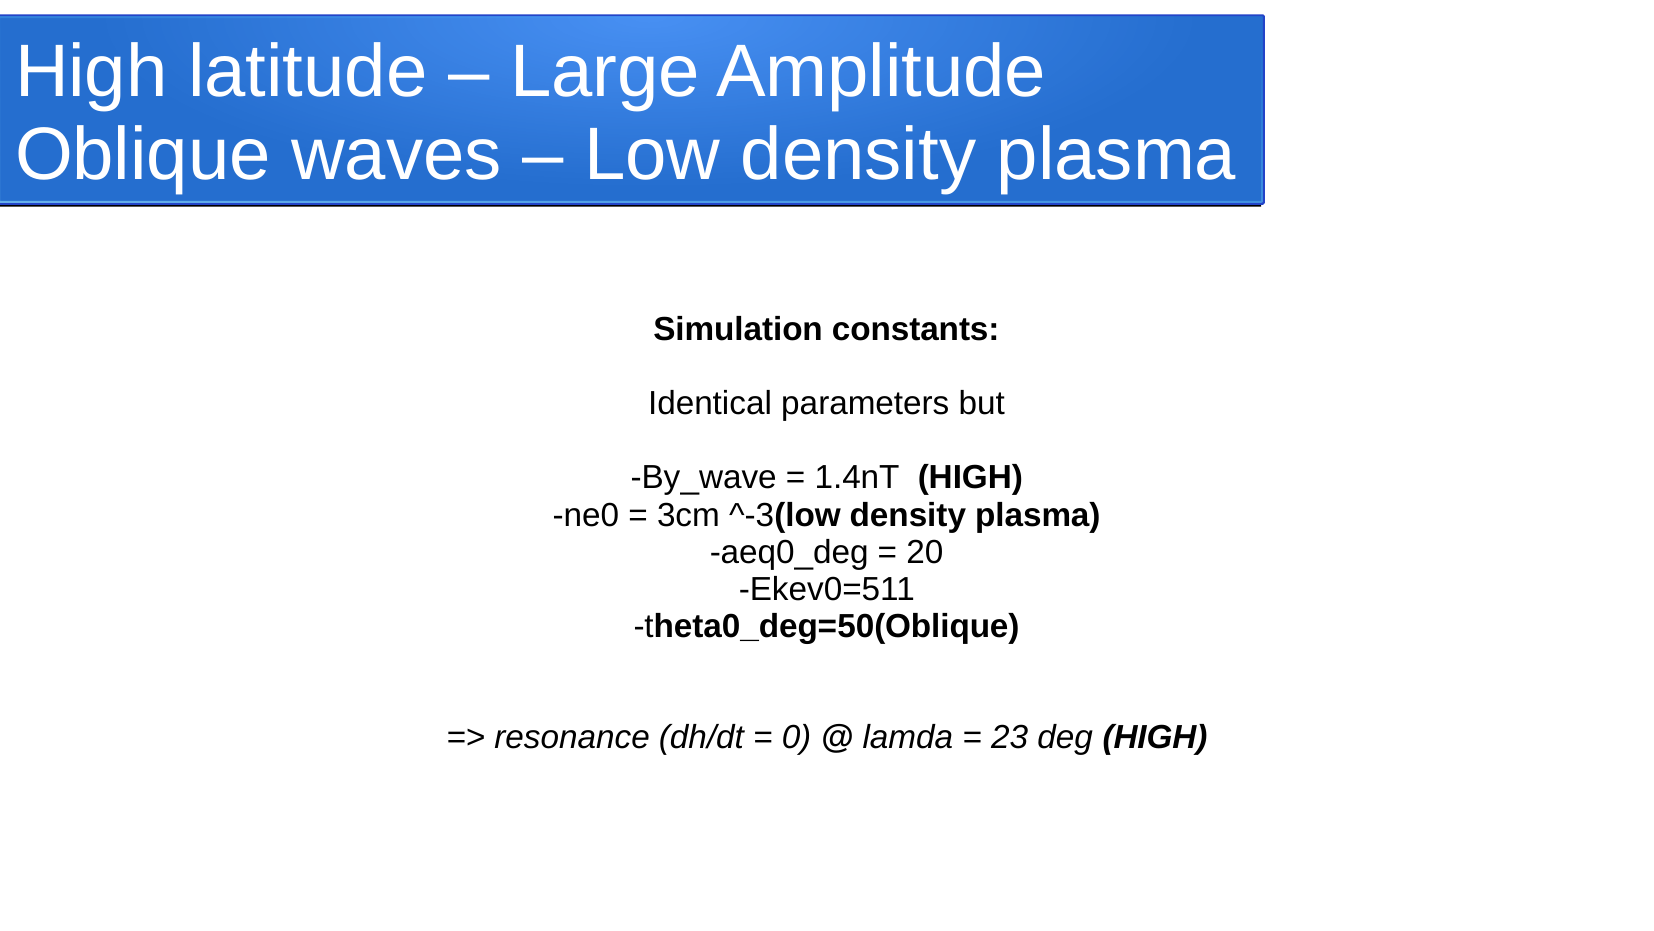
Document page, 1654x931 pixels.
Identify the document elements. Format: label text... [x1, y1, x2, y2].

title High latitude – Large Amplitude Oblique waves – Low density plasma [15, 0, 1261, 237]
subtitle Simulation constants: Identical parameters but -By_wave = 1.4nT (HIGH) -ne0 = 3cm ^-3(low density plasma) -aeq0_deg = 20 -Ekev0=511 -theta0_deg=50(Oblique) => resonance (dh/dt = 0) @ lamda = 23 deg (HIGH) [82, 236, 1571, 904]
